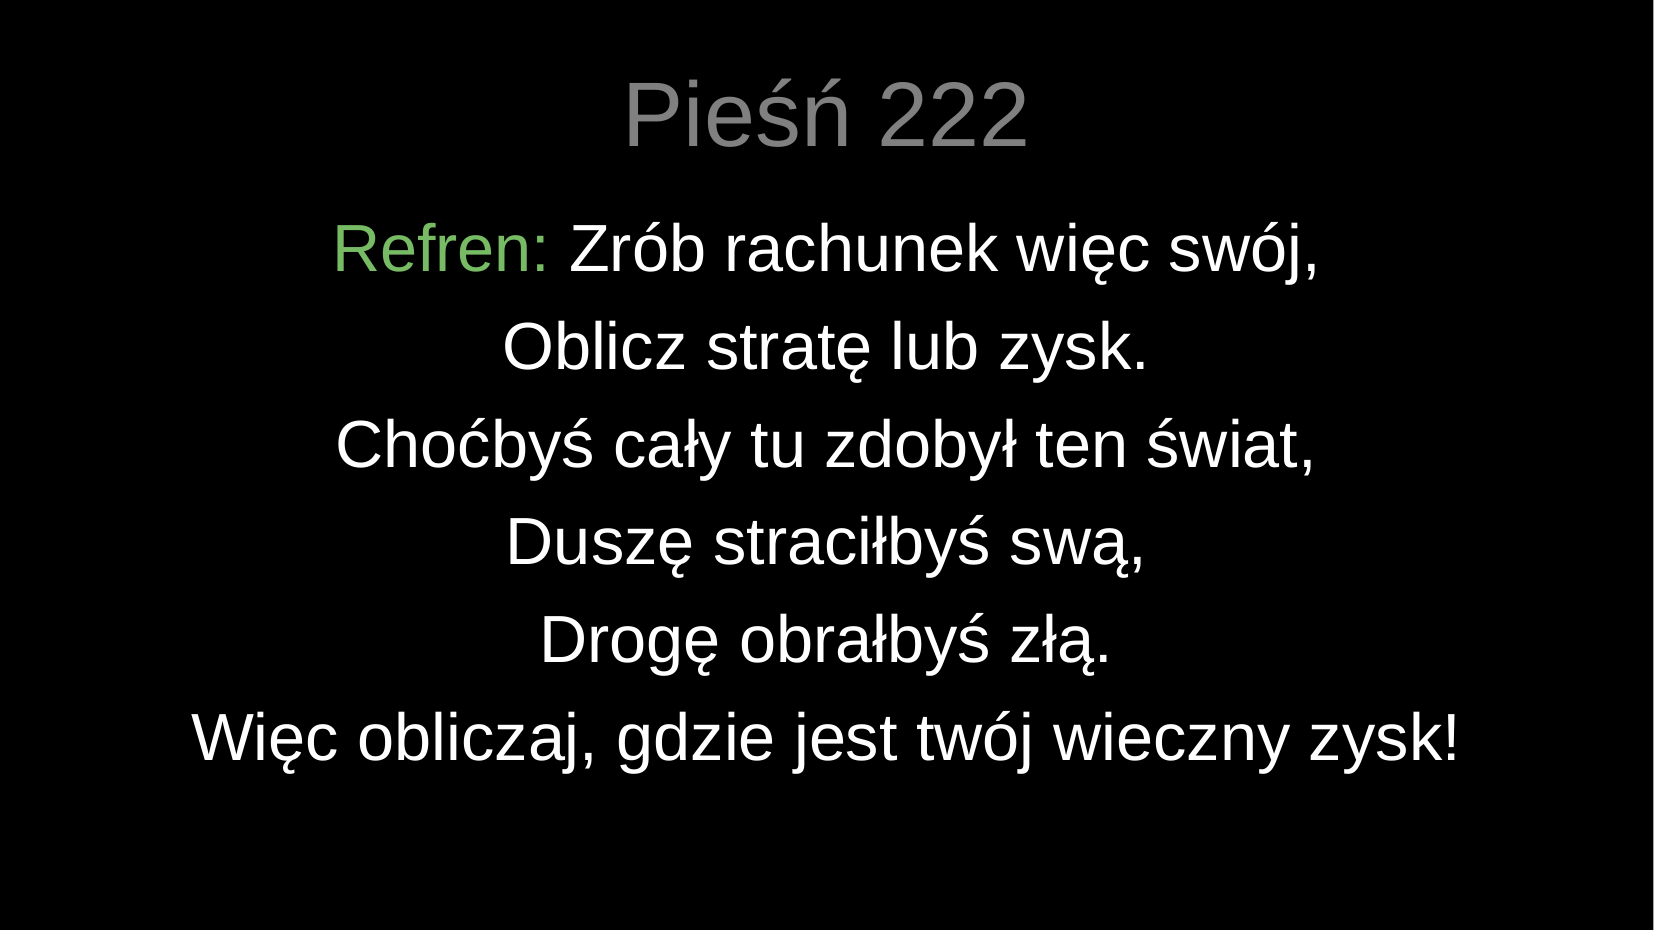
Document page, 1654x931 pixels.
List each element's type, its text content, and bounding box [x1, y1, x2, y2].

subtitle Refren: Zrób rachunek więc swój, Oblicz stratę lub zysk. Choćbyś cały tu zdobył ten świat, Duszę straciłbyś swą, Drogę obrałbyś złą. Więc obliczaj, gdzie jest twój wieczny zysk! [82, 199, 1571, 775]
title Pieśń 222 [82, 37, 1571, 193]
